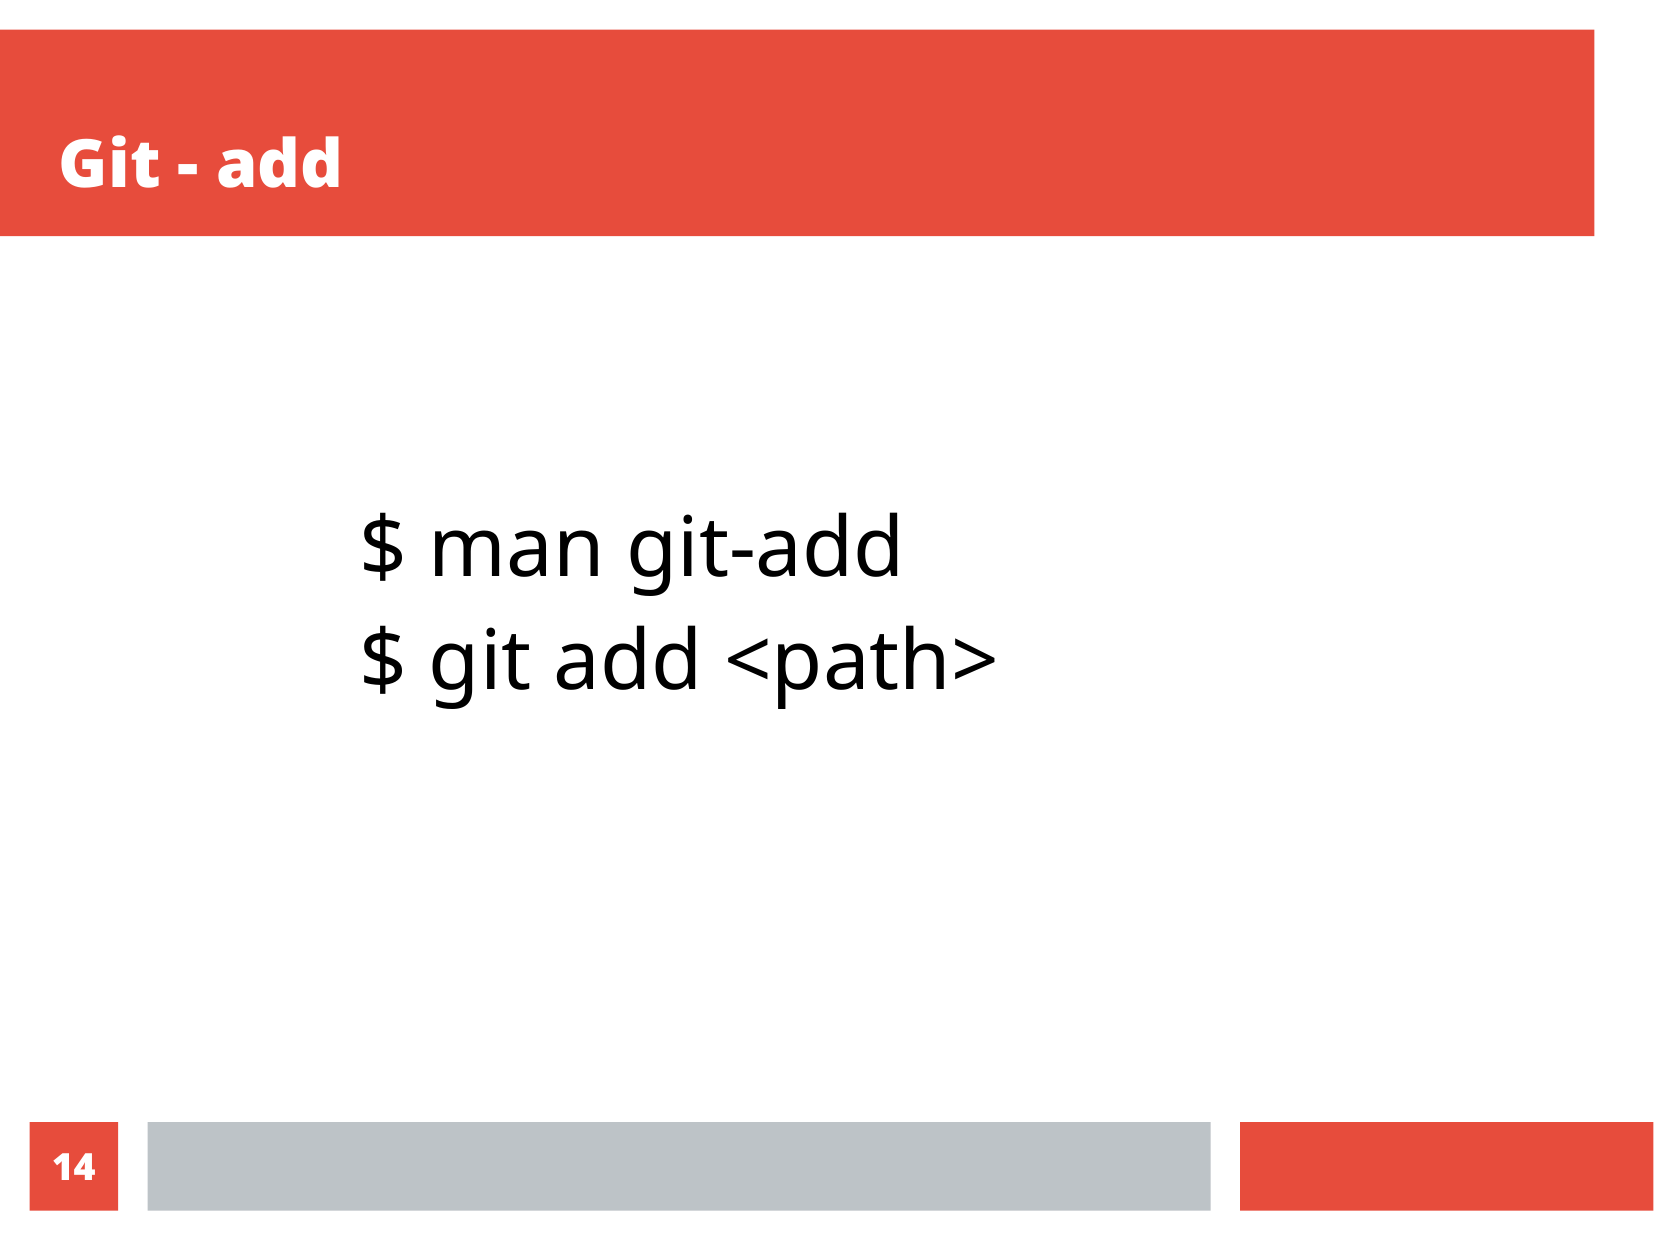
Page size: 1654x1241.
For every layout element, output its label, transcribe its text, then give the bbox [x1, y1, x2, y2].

text_box $ man git-add $ git add <path> [345, 480, 1426, 925]
title Git - add [59, 59, 1595, 207]
